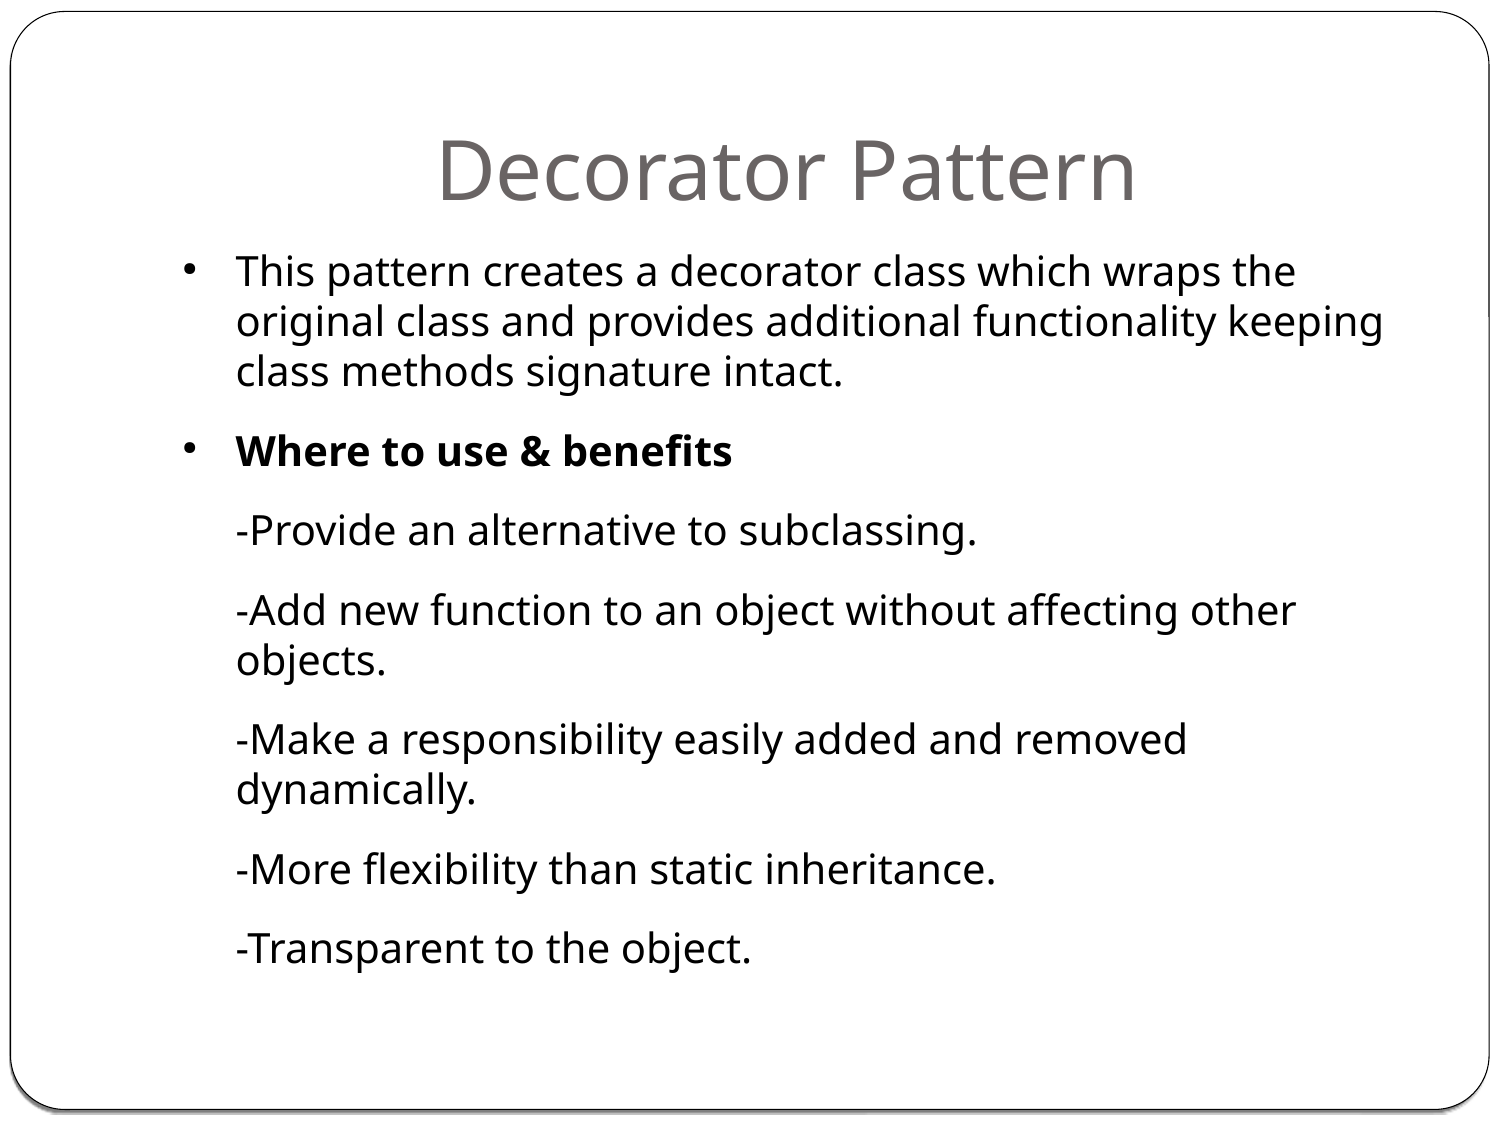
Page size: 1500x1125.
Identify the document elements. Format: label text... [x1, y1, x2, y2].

list This pattern creates a decorator class which wraps the original class and provides additional functionality keeping class methods signature intact. Where to use & benefits -Provide an alternative to subclassing. -Add new function to an object without affecting other objects. -Make a responsibility easily added and removed dynamically. -More flexibility than static inheritance. -Transparent to the object. [150, 237, 1425, 988]
title Decorator Pattern [150, 45, 1425, 233]
